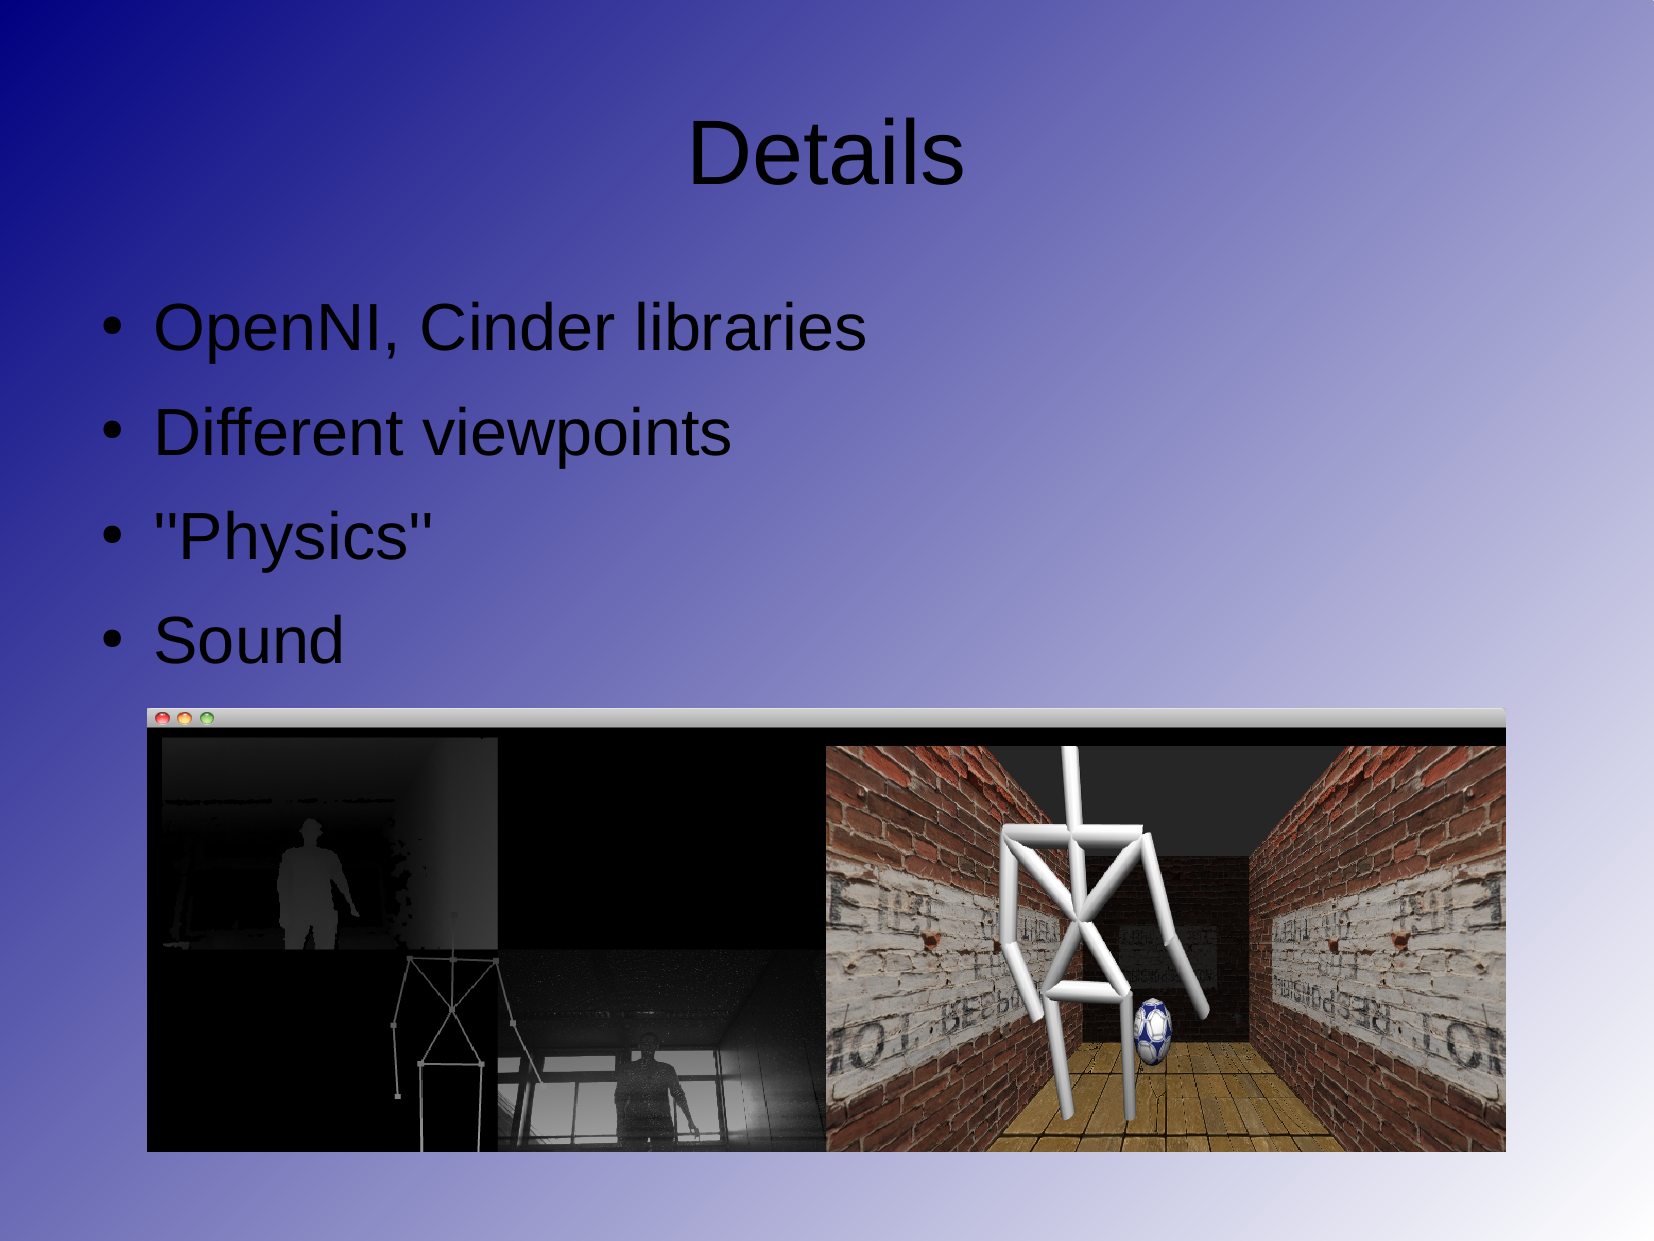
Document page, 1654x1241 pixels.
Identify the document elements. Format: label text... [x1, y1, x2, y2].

title Details [82, 49, 1571, 257]
list OpenNI, Cinder libraries Different viewpoints ''Physics'' Sound [82, 290, 1571, 1109]
picture [147, 708, 1506, 1152]
